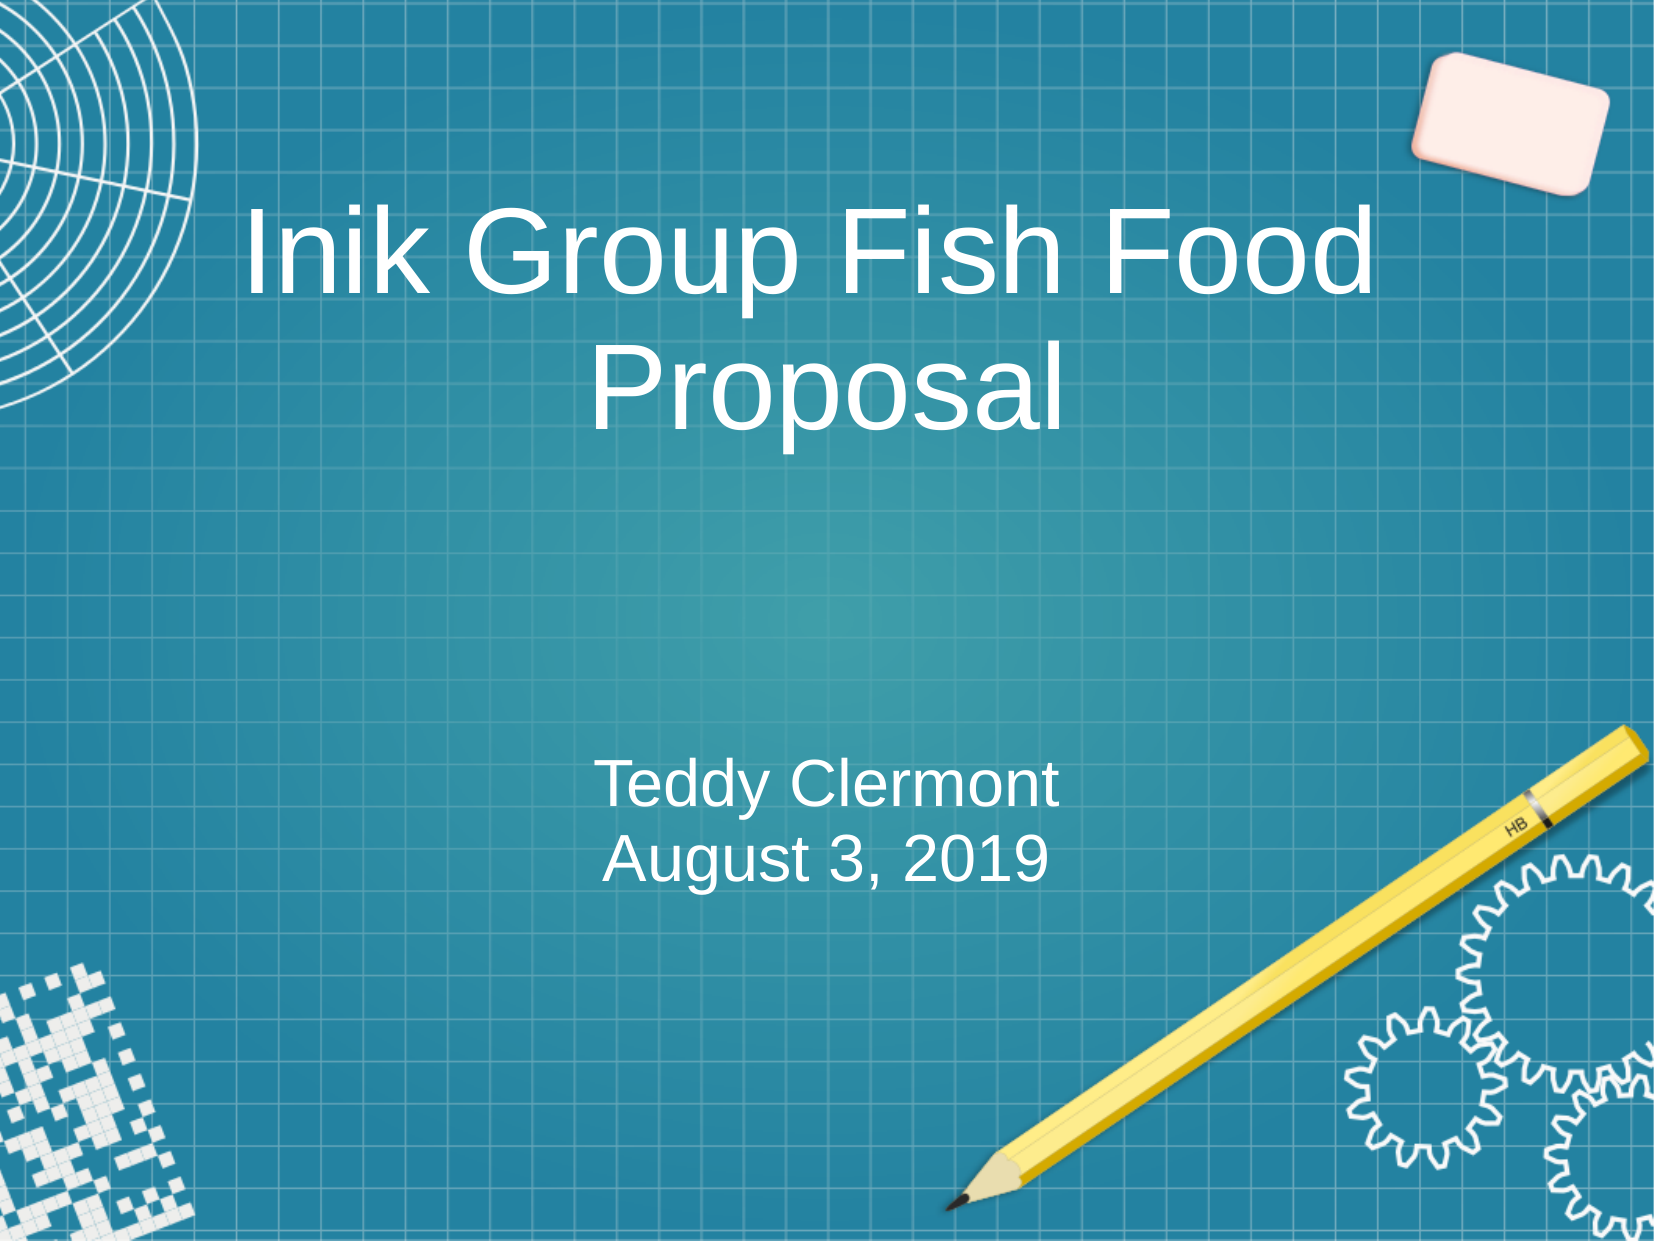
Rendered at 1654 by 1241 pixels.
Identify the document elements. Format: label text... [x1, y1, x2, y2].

title Inik Group Fish Food Proposal [82, 177, 1571, 461]
subtitle Teddy Clermont August 3, 2019 [82, 519, 1571, 1123]
picture [0, 0, 1654, 1241]
